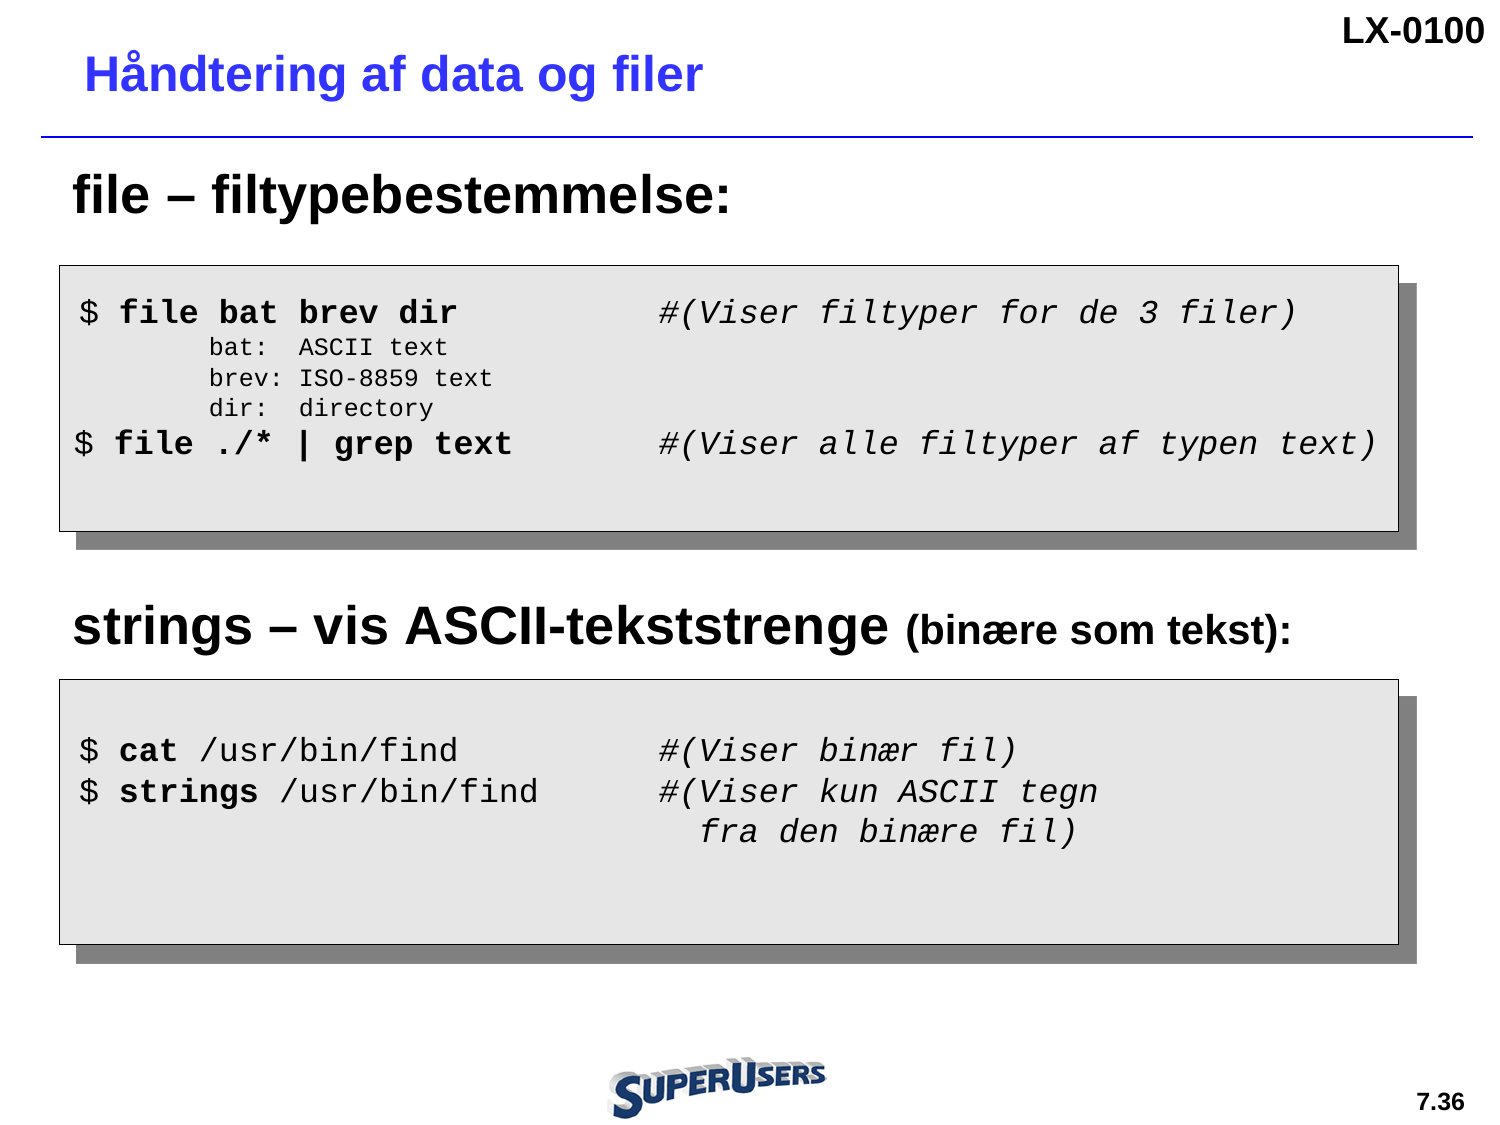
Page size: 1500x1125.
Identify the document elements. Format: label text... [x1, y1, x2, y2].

text_box $ file bat brev dir #(Viser filtyper for de 3 filer) bat: ASCII text brev: ISO-8859 text dir: directory $ file ./* | grep text #(Viser alle filtyper af typen text) [59, 265, 1399, 532]
picture [605, 1057, 827, 1122]
list file – filtypebestemmelse: [59, 160, 1388, 237]
list strings – vis ASCII-tekststrenge (binære som tekst): [59, 590, 1388, 667]
title Håndtering af data og filer [76, 39, 1424, 126]
text_box $ cat /usr/bin/find #(Viser binær fil) $ strings /usr/bin/find #(Viser kun ASCII tegn fra den binære fil) [59, 679, 1399, 945]
